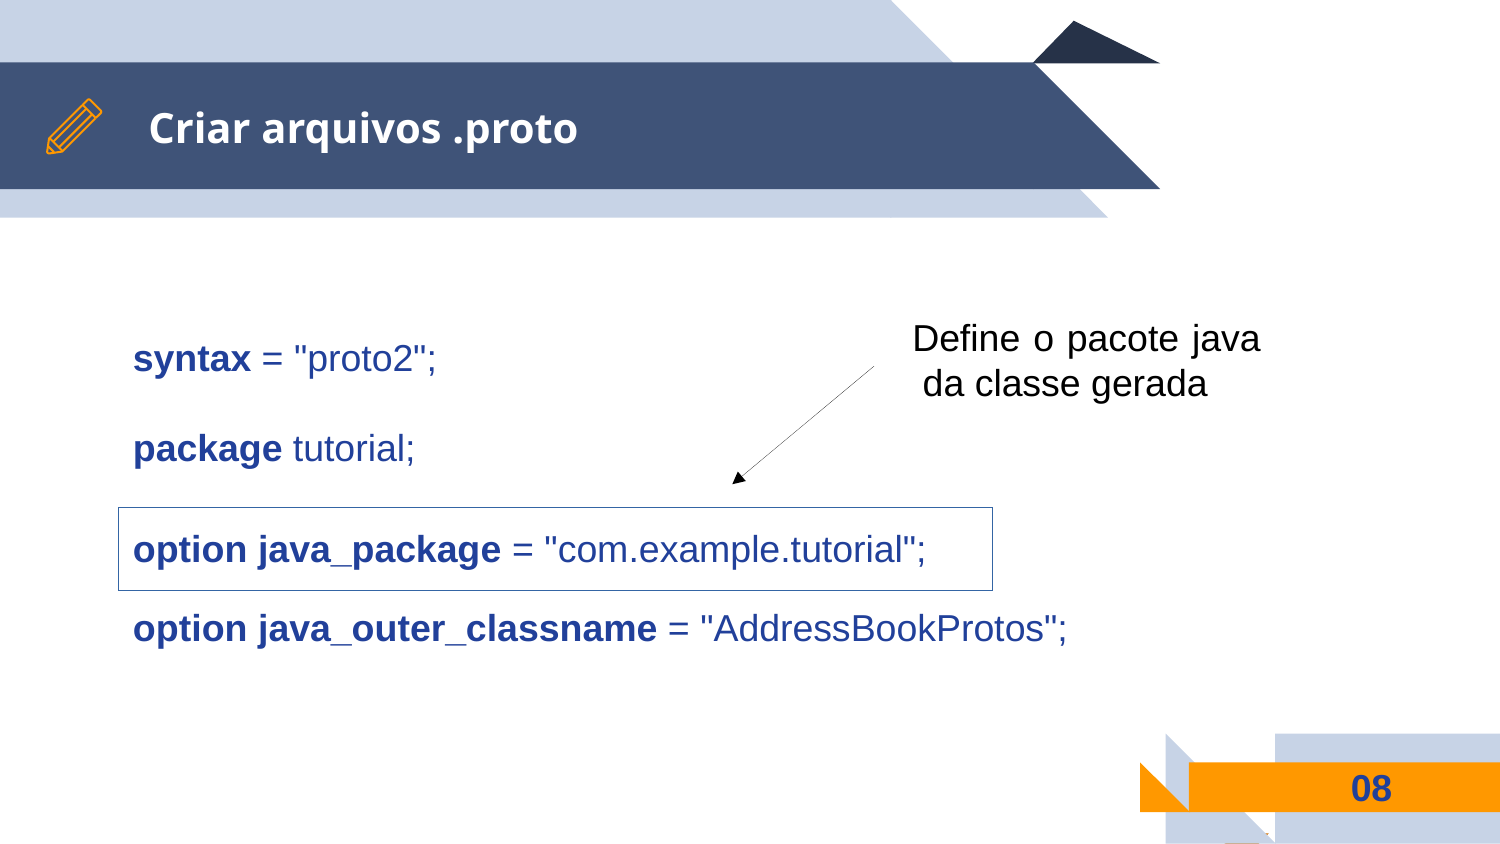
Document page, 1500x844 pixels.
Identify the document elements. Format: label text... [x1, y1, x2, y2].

text_box Criar arquivos .proto [133, 64, 1035, 190]
text_box option java_package = "com.example.tutorial"; [118, 507, 993, 591]
text_box 08 [1249, 760, 1494, 813]
text_box syntax = "proto2"; package tutorial; option java_package = "com.example.tutorial"; option java_outer_classname = "AddressBookProtos"; [118, 236, 1181, 625]
text_box Define o pacote java da classe gerada [897, 307, 1276, 447]
